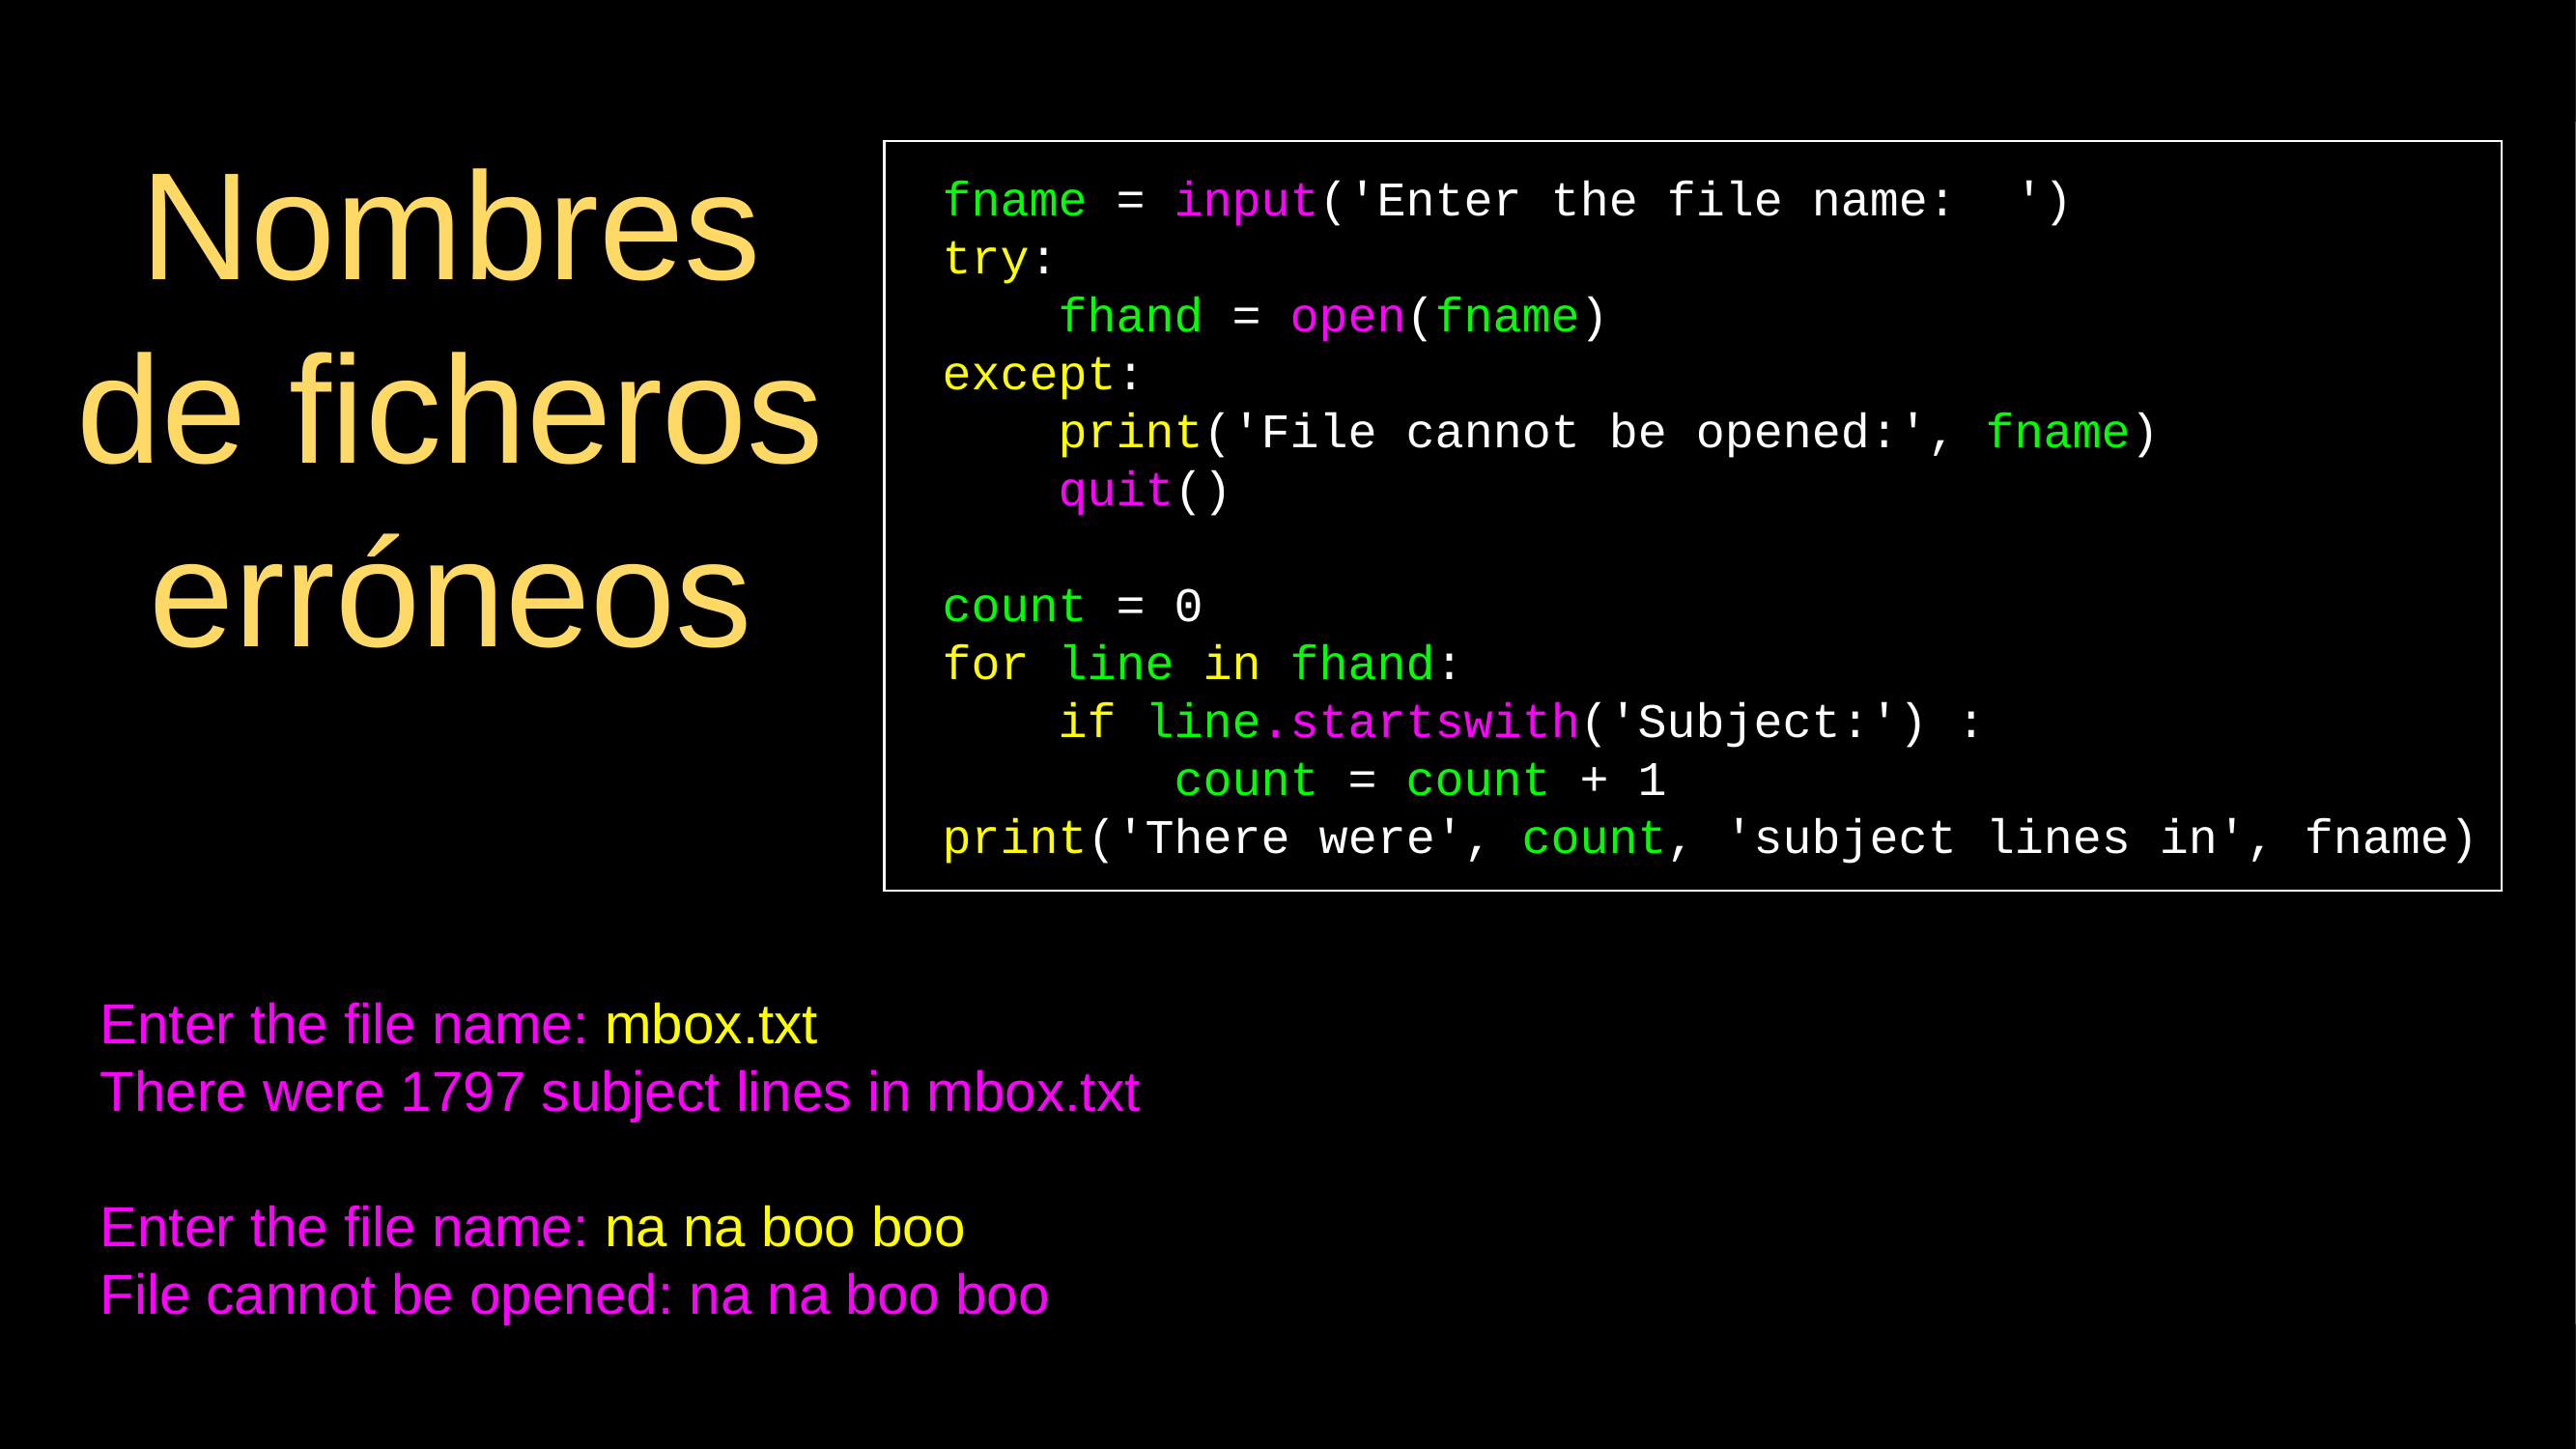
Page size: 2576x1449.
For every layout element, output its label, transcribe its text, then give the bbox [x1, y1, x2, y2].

text_box fname = input('Enter the file name: ') try: fhand = open(fname) except: print('File cannot be opened:', fname) quit() count = 0 for line in fhand: if line.startswith('Subject:') : count = count + 1 print('There were', count, 'subject lines in', fname) [884, 140, 2502, 892]
title Nombres de ficheros erróneos [34, 263, 867, 541]
text_box Enter the file name: mbox.txt There were 1797 subject lines in mbox.txt Enter the file name: na na boo boo File cannot be opened: na na boo boo [99, 949, 1289, 1364]
